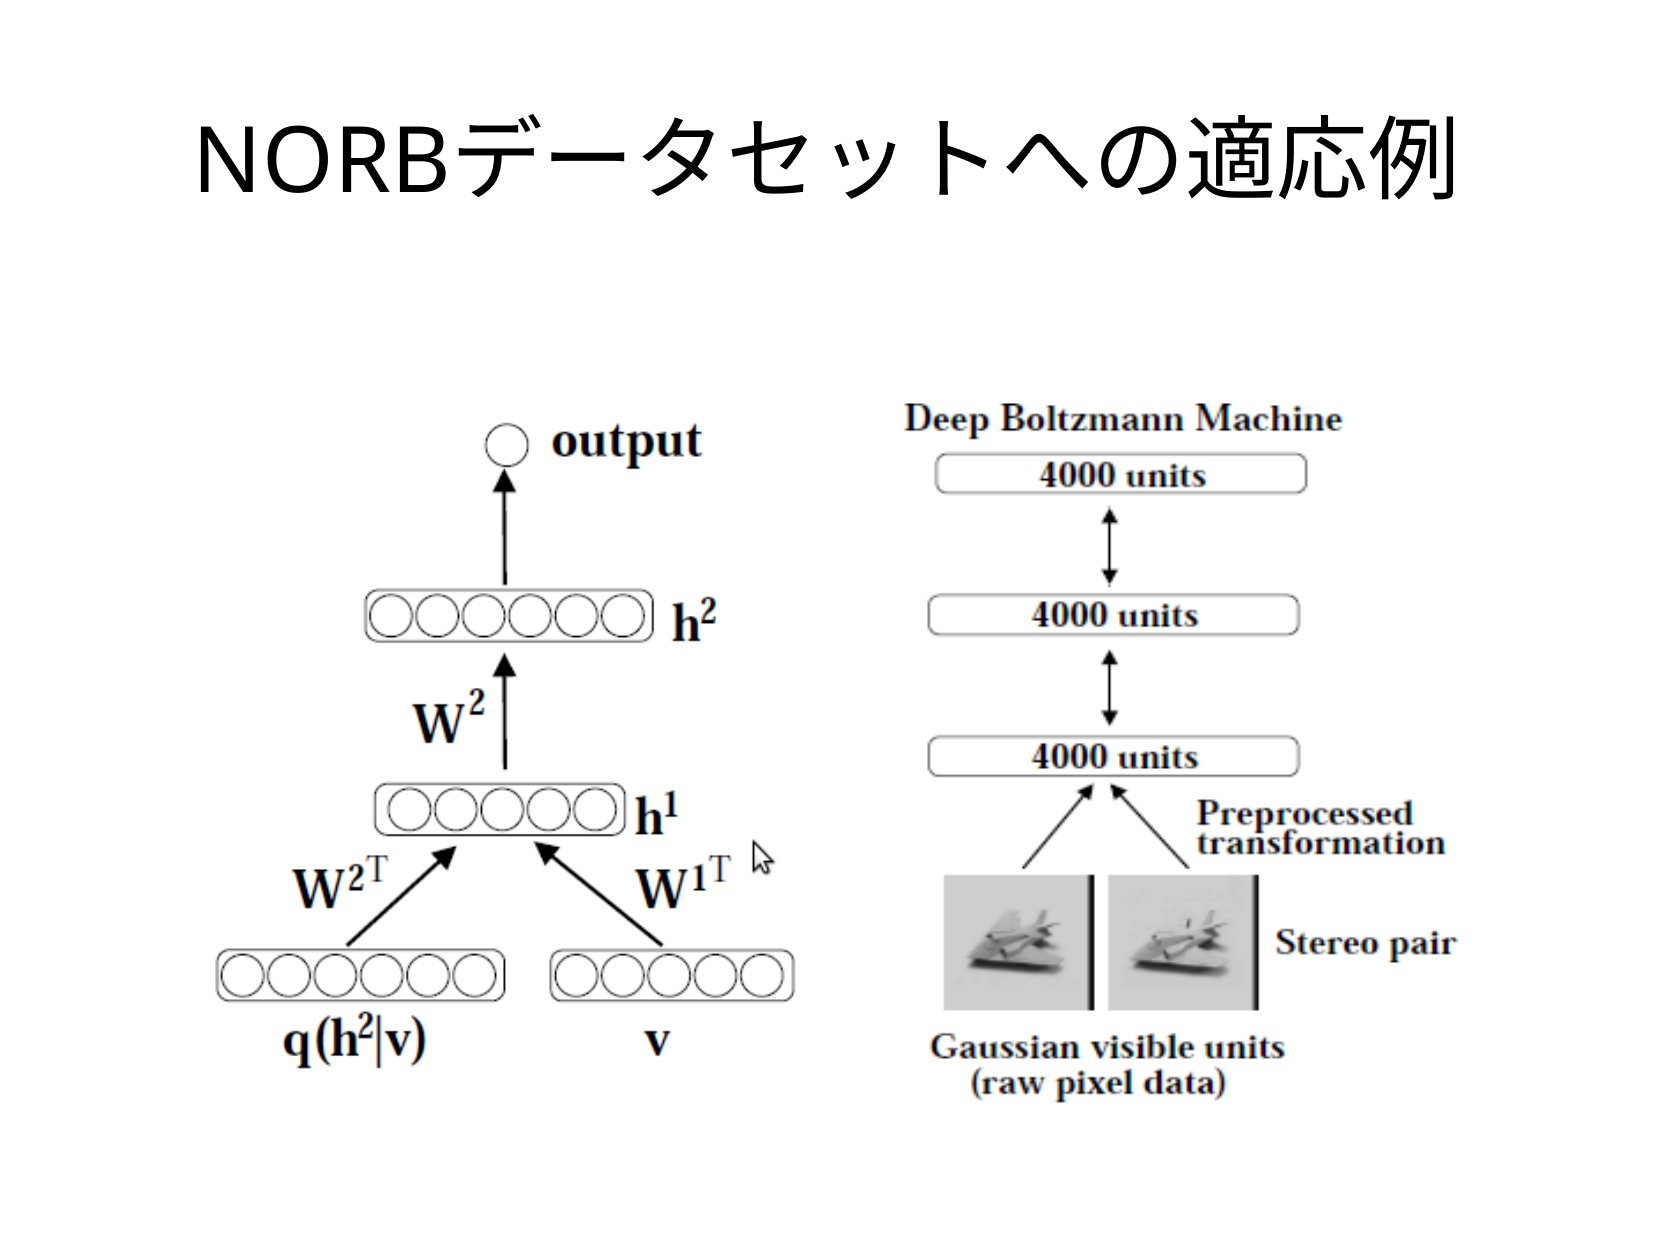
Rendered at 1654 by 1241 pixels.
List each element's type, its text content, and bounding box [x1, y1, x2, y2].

picture [882, 354, 1477, 1134]
picture [177, 383, 852, 1093]
title NORBデータセットへの適応例 [82, 56, 1571, 250]
